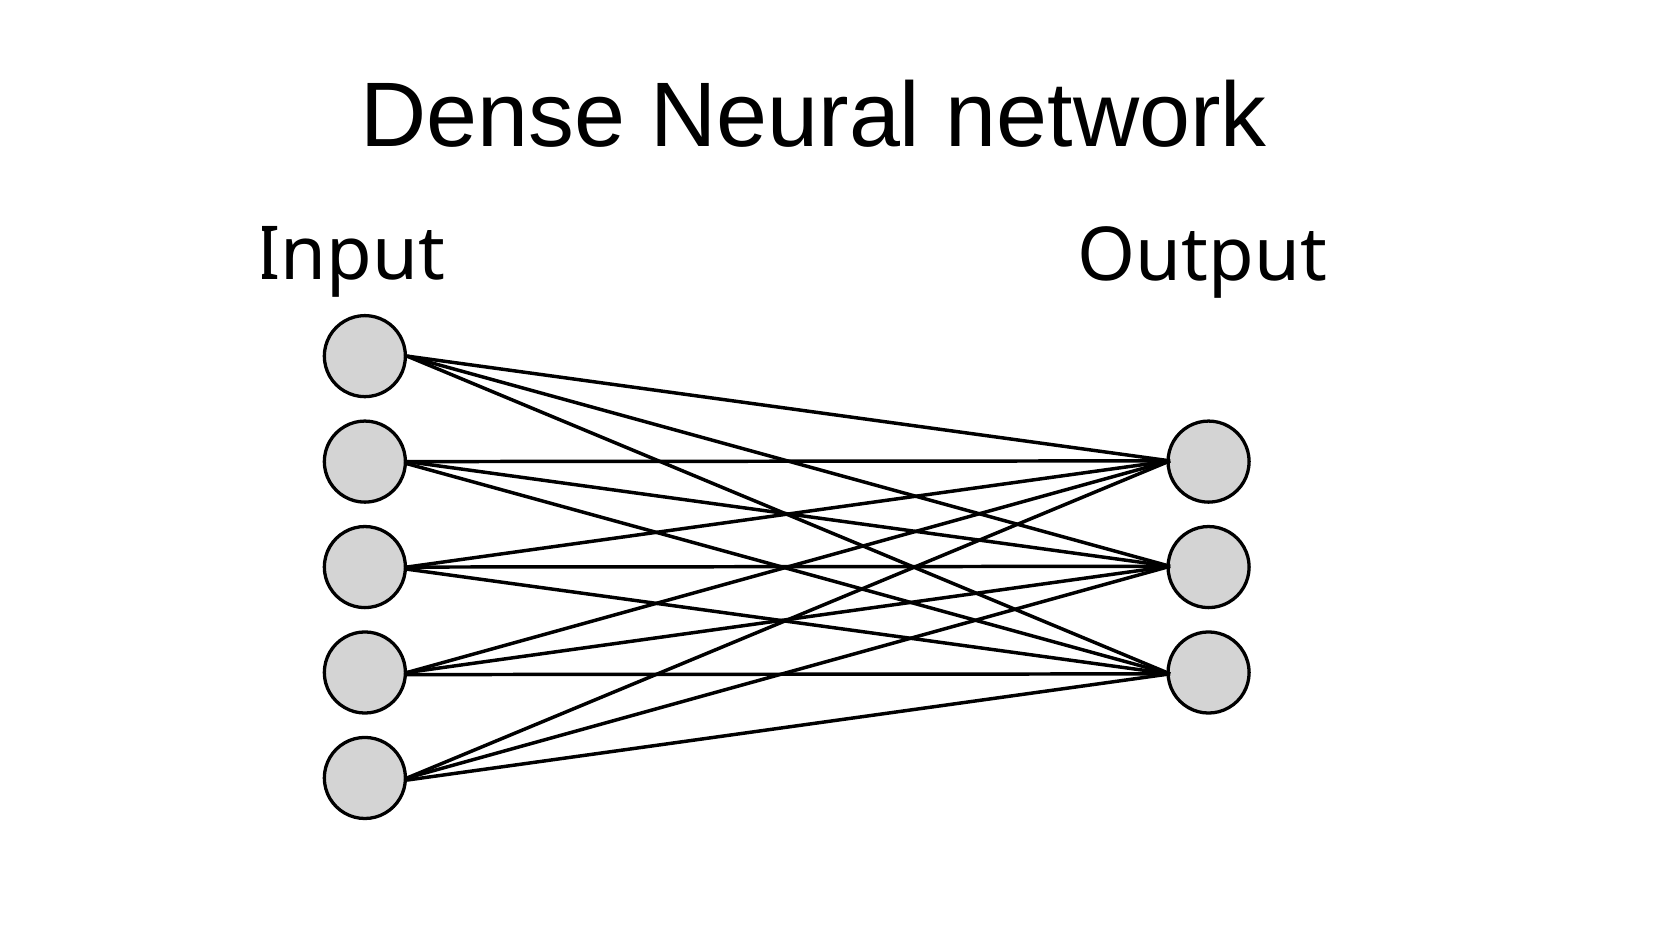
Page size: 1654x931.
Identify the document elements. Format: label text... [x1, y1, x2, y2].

picture [262, 225, 1335, 821]
title Dense Neural network [82, 37, 1571, 193]
